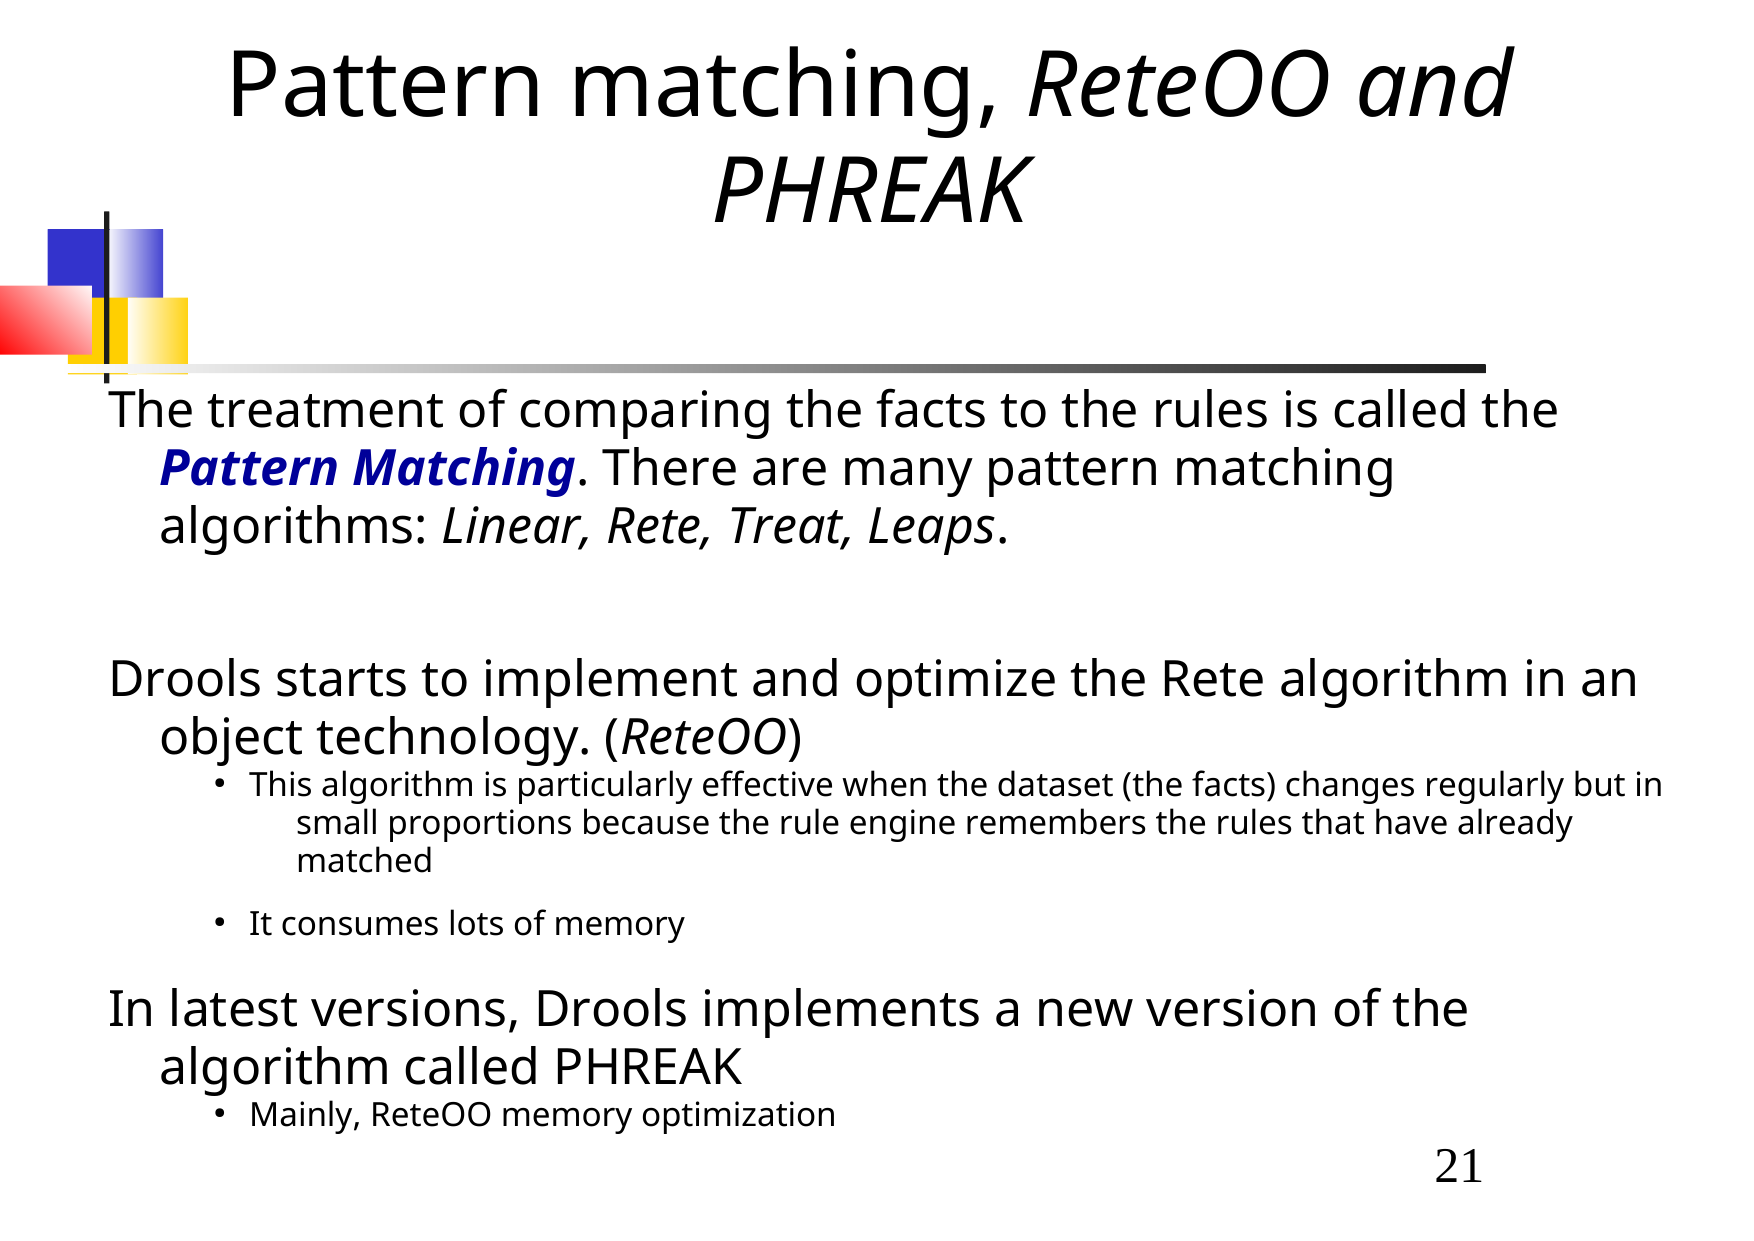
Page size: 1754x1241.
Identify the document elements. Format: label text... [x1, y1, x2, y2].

list The treatment of comparing the facts to the rules is called the Pattern Matching. There are many pattern matching algorithms: Linear, Rete, Treat, Leaps. Drools starts to implement and optimize the Rete algorithm in an object technology. (ReteOO) This algorithm is particularly effective when the dataset (the facts) changes regularly but in small proportions because the rule engine remembers the rules that have already matched It consumes lots of memory In latest versions, Drools implements a new version of the algorithm called PHREAK Mainly, ReteOO memory optimization [88, 374, 1682, 1241]
title Pattern matching, ReteOO and PHREAK [73, 24, 1667, 252]
